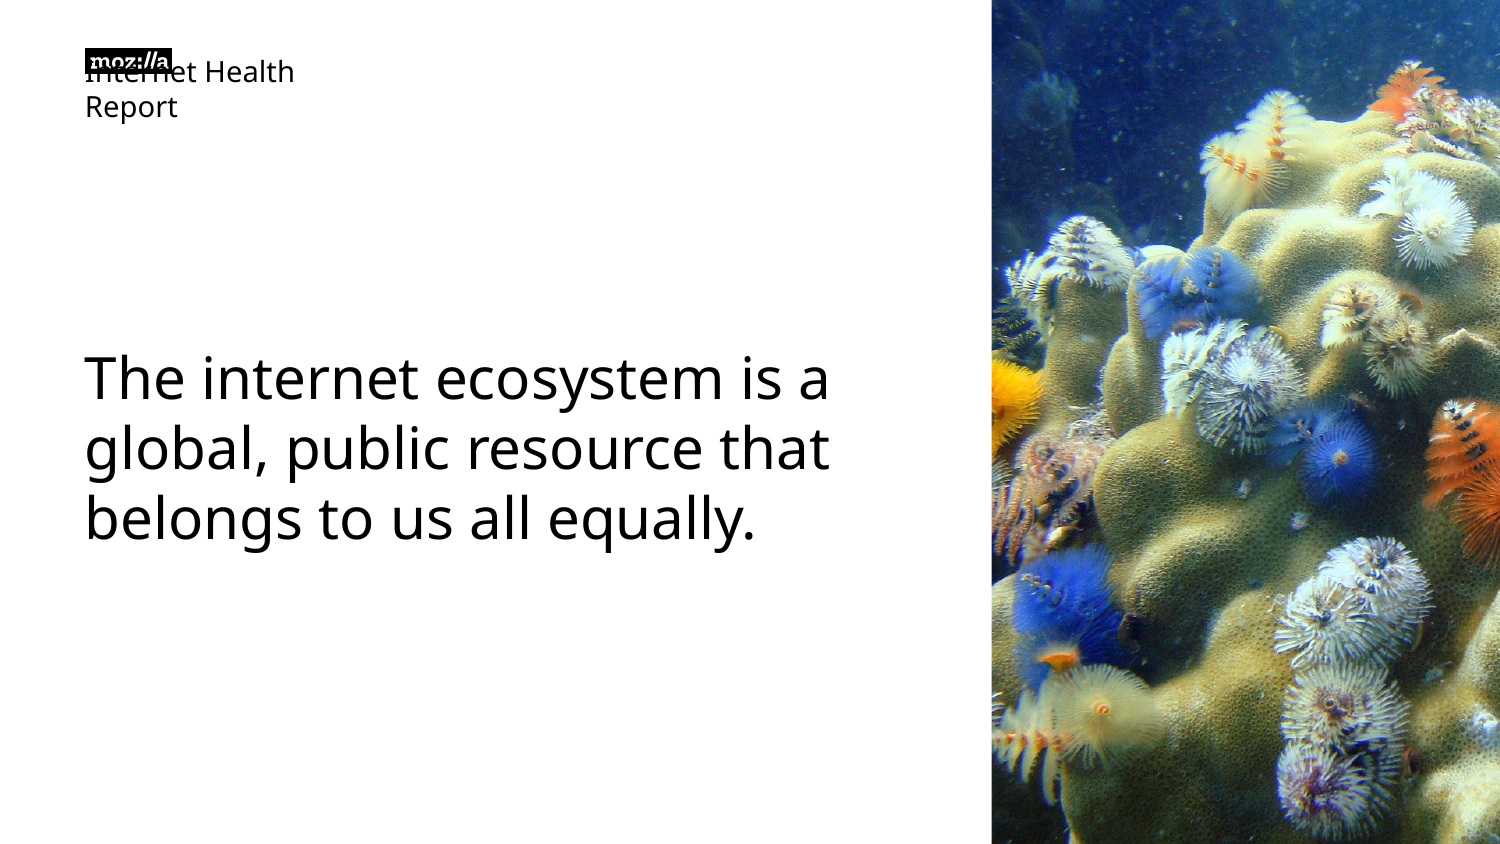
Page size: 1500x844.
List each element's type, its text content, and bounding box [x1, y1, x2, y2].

picture [156, 68, 164, 73]
text_box The internet ecosystem is a global, public resource that belongs to us all equally. [69, 116, 918, 776]
picture [99, 68, 107, 73]
text_box Internet Health Report [69, 73, 399, 104]
picture [991, 0, 1500, 844]
picture [85, 48, 172, 73]
picture [127, 68, 135, 73]
